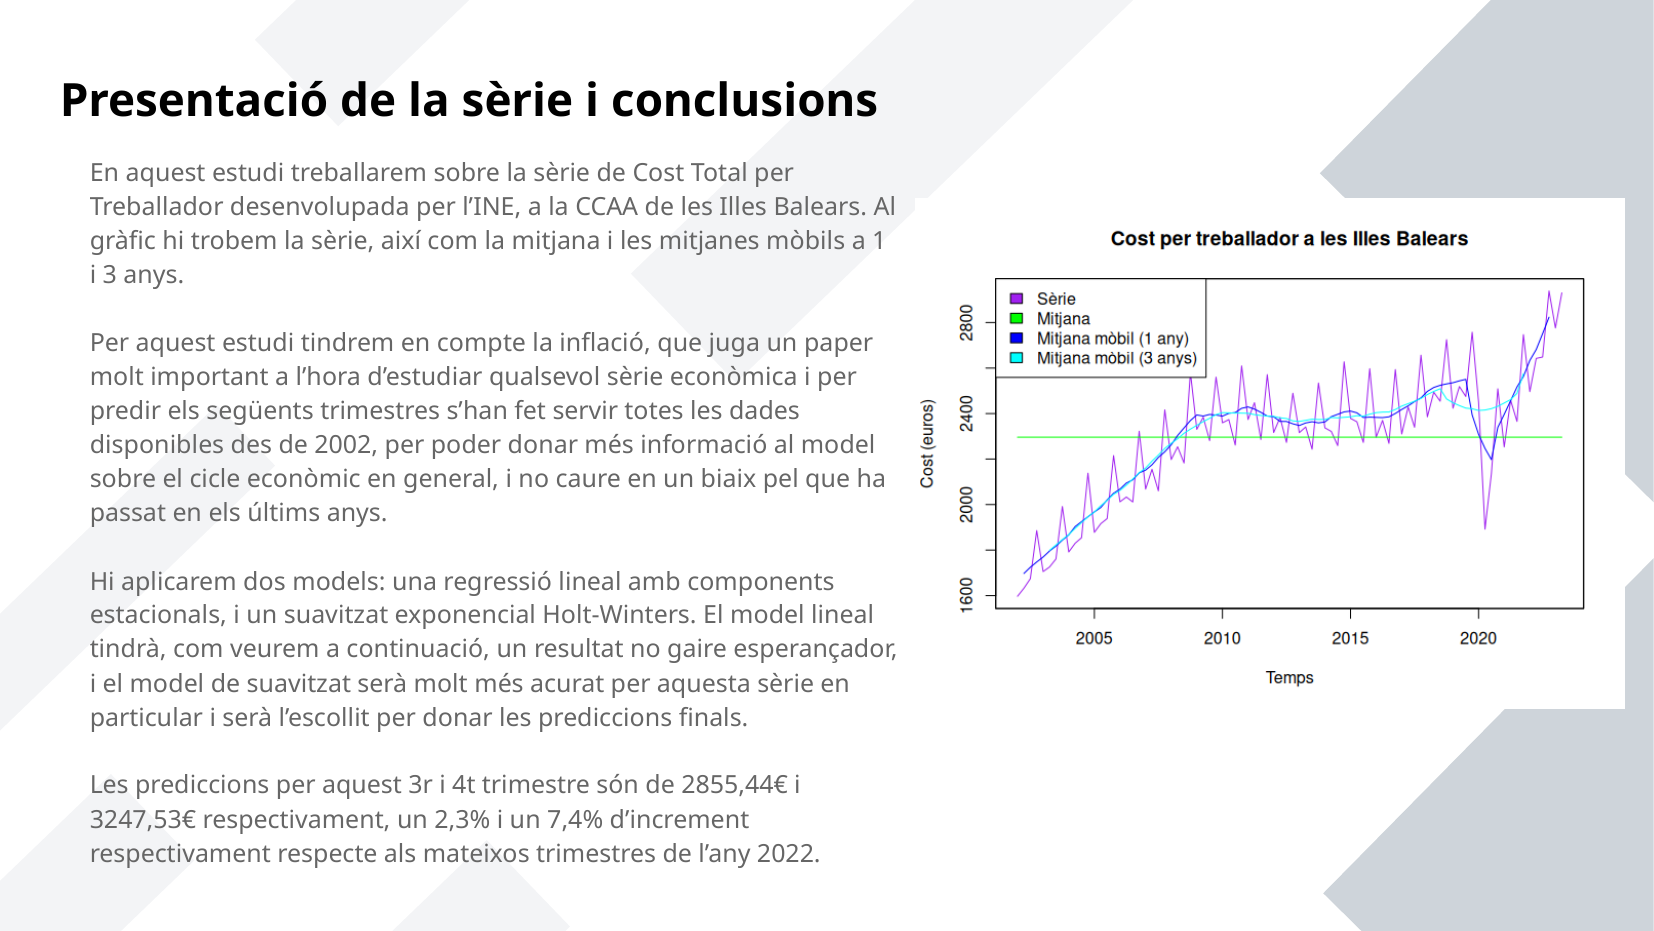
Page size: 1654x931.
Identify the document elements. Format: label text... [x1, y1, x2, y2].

text_box En aquest estudi treballarem sobre la sèrie de Cost Total per Treballador desenvolupada per l’INE, a la CCAA de les Illes Balears. Al gràfic hi trobem la sèrie, així com la mitjana i les mitjanes mòbils a 1 i 3 anys. Per aquest estudi tindrem en compte la inflació, que juga un paper molt important a l’hora d’estudiar qualsevol sèrie econòmica i per predir els següents trimestres s’han fet servir totes les dades disponibles des de 2002, per poder donar més informació al model sobre el cicle econòmic en general, i no caure en un biaix pel que ha passat en els últims anys. Hi aplicarem dos models: una regressió lineal amb components estacionals, i un suavitzat exponencial Holt-Winters. El model lineal tindrà, com veurem a continuació, un resultat no gaire esperançador, i el model de suavitzat serà molt més acurat per aquesta sèrie en particular i serà l’escollit per donar les prediccions finals. Les prediccions per aquest 3r i 4t trimestre són de 2855,44€ i 3247,53€ respectivament, un 2,3% i un 7,4% d’increment respectivament respecte als mateixos trimestres de l’any 2022. [75, 147, 916, 886]
picture [915, 198, 1625, 709]
text_box Presentació de la sèrie i conclusions [45, 60, 1123, 138]
